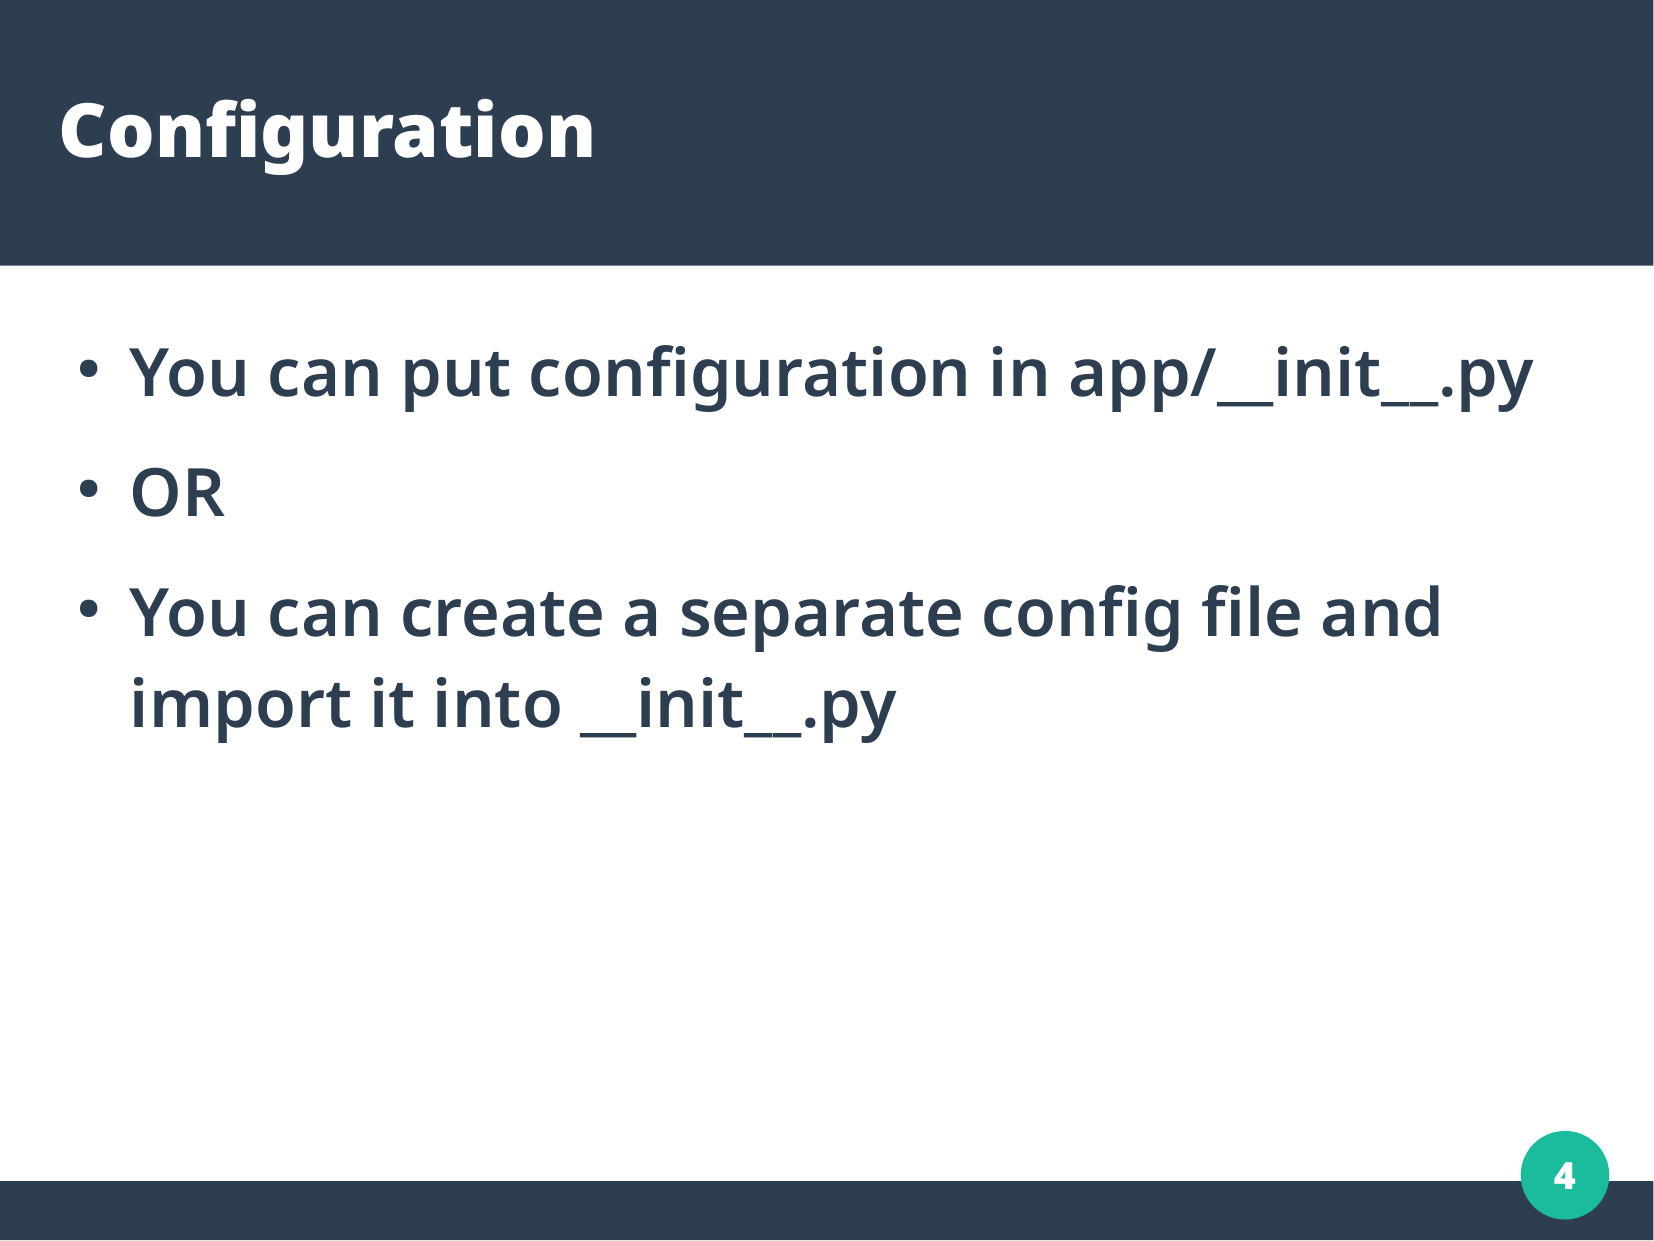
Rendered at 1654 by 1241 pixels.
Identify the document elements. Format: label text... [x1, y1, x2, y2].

title Configuration [59, 49, 1595, 207]
list You can put configuration in app/__init__.py OR You can create a separate config file and import it into __init__.py [59, 324, 1595, 1152]
